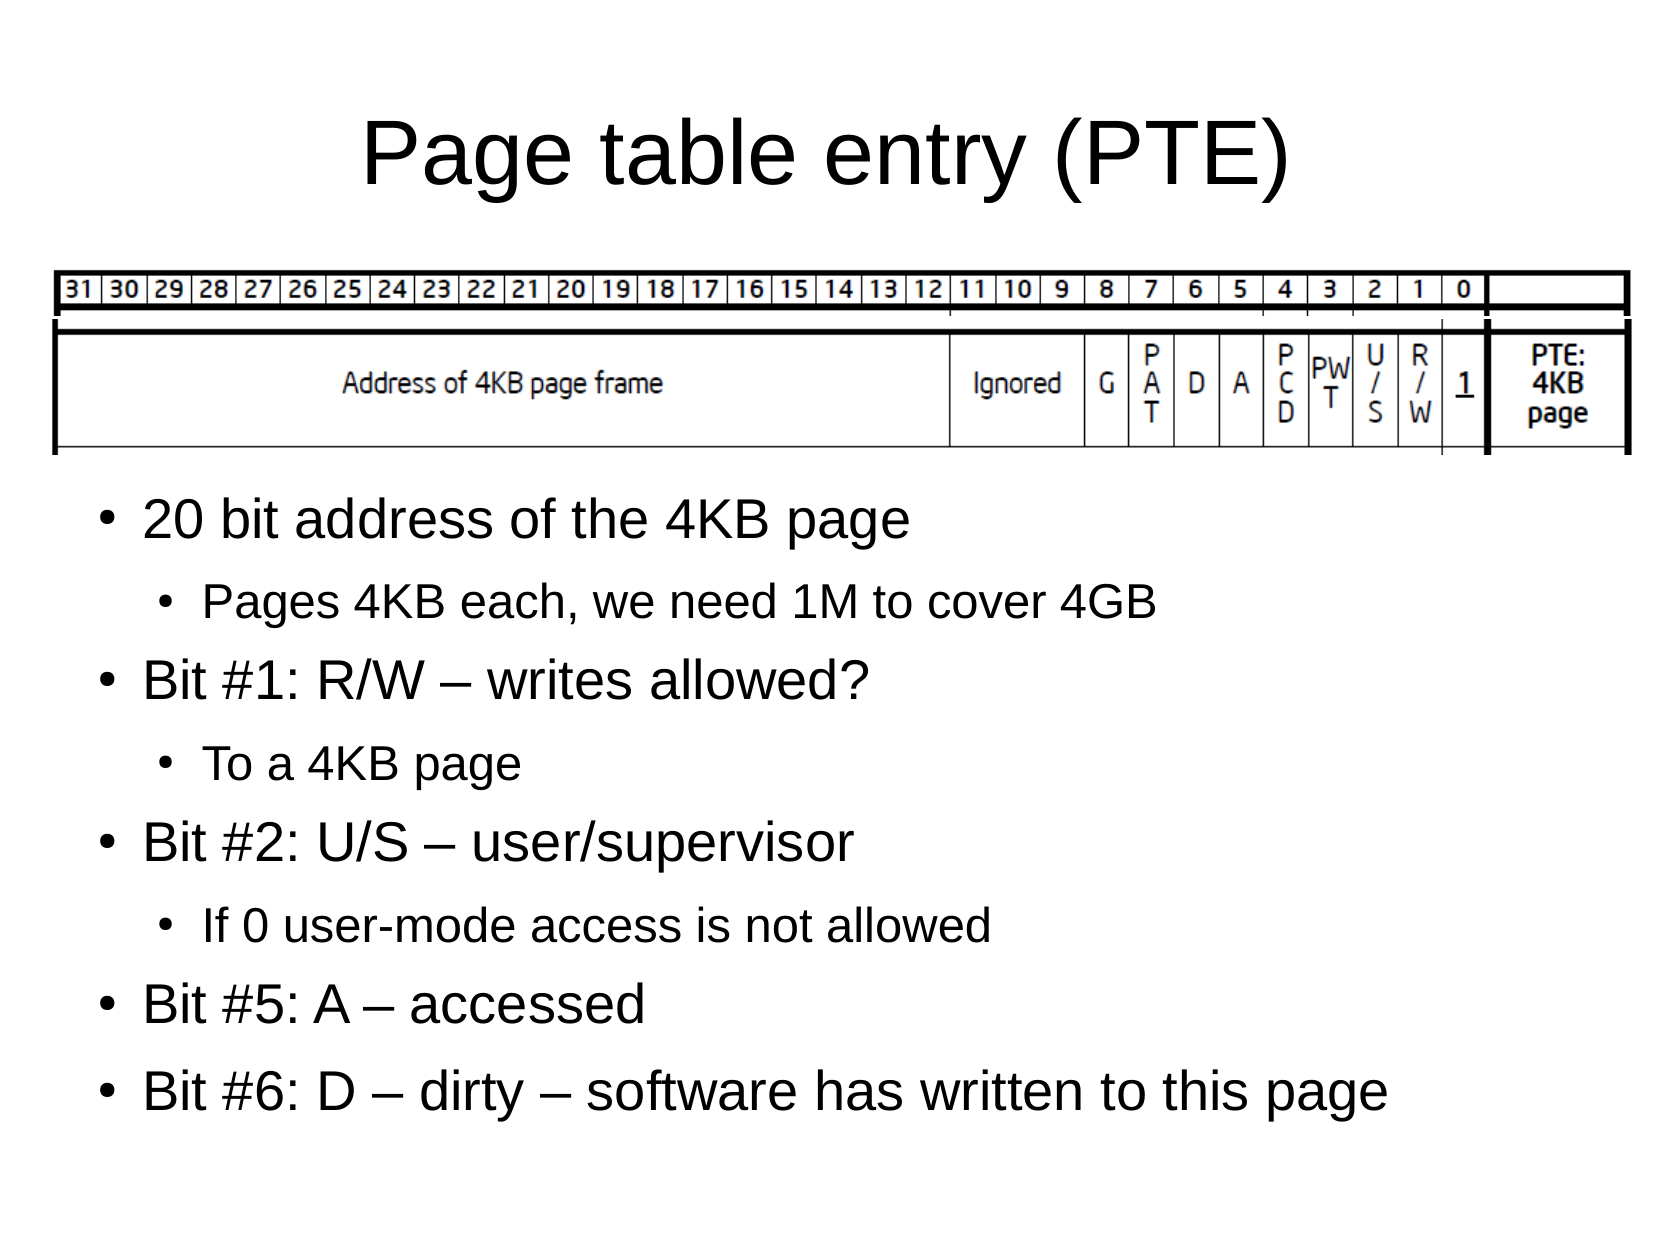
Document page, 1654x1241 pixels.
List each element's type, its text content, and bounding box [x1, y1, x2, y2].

list 20 bit address of the 4KB page Pages 4KB each, we need 1M to cover 4GB Bit #1: R/W – writes allowed? To a 4KB page Bit #2: U/S – user/supervisor If 0 user-mode access is not allowed Bit #5: A – accessed Bit #6: D – dirty – software has written to this page [82, 487, 1571, 1126]
picture [42, 262, 1636, 316]
title Page table entry (PTE) [82, 49, 1571, 257]
picture [34, 319, 1646, 455]
